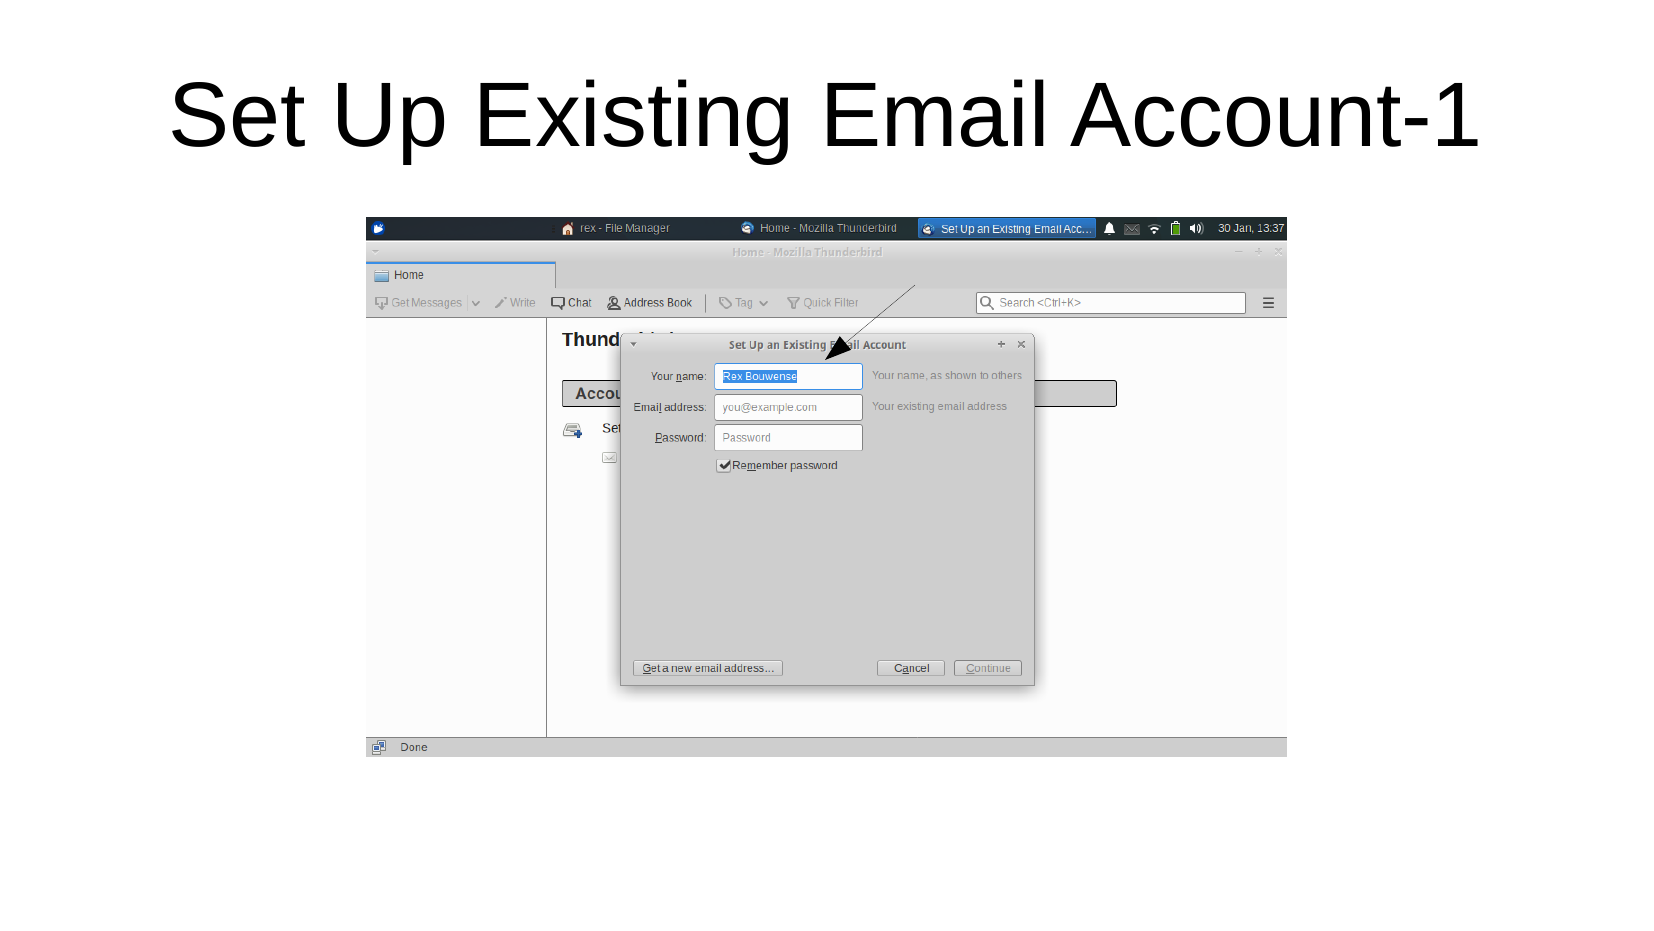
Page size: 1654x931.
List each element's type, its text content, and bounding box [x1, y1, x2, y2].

title Set Up Existing Email Account-1 [82, 37, 1571, 193]
picture [366, 217, 1287, 758]
